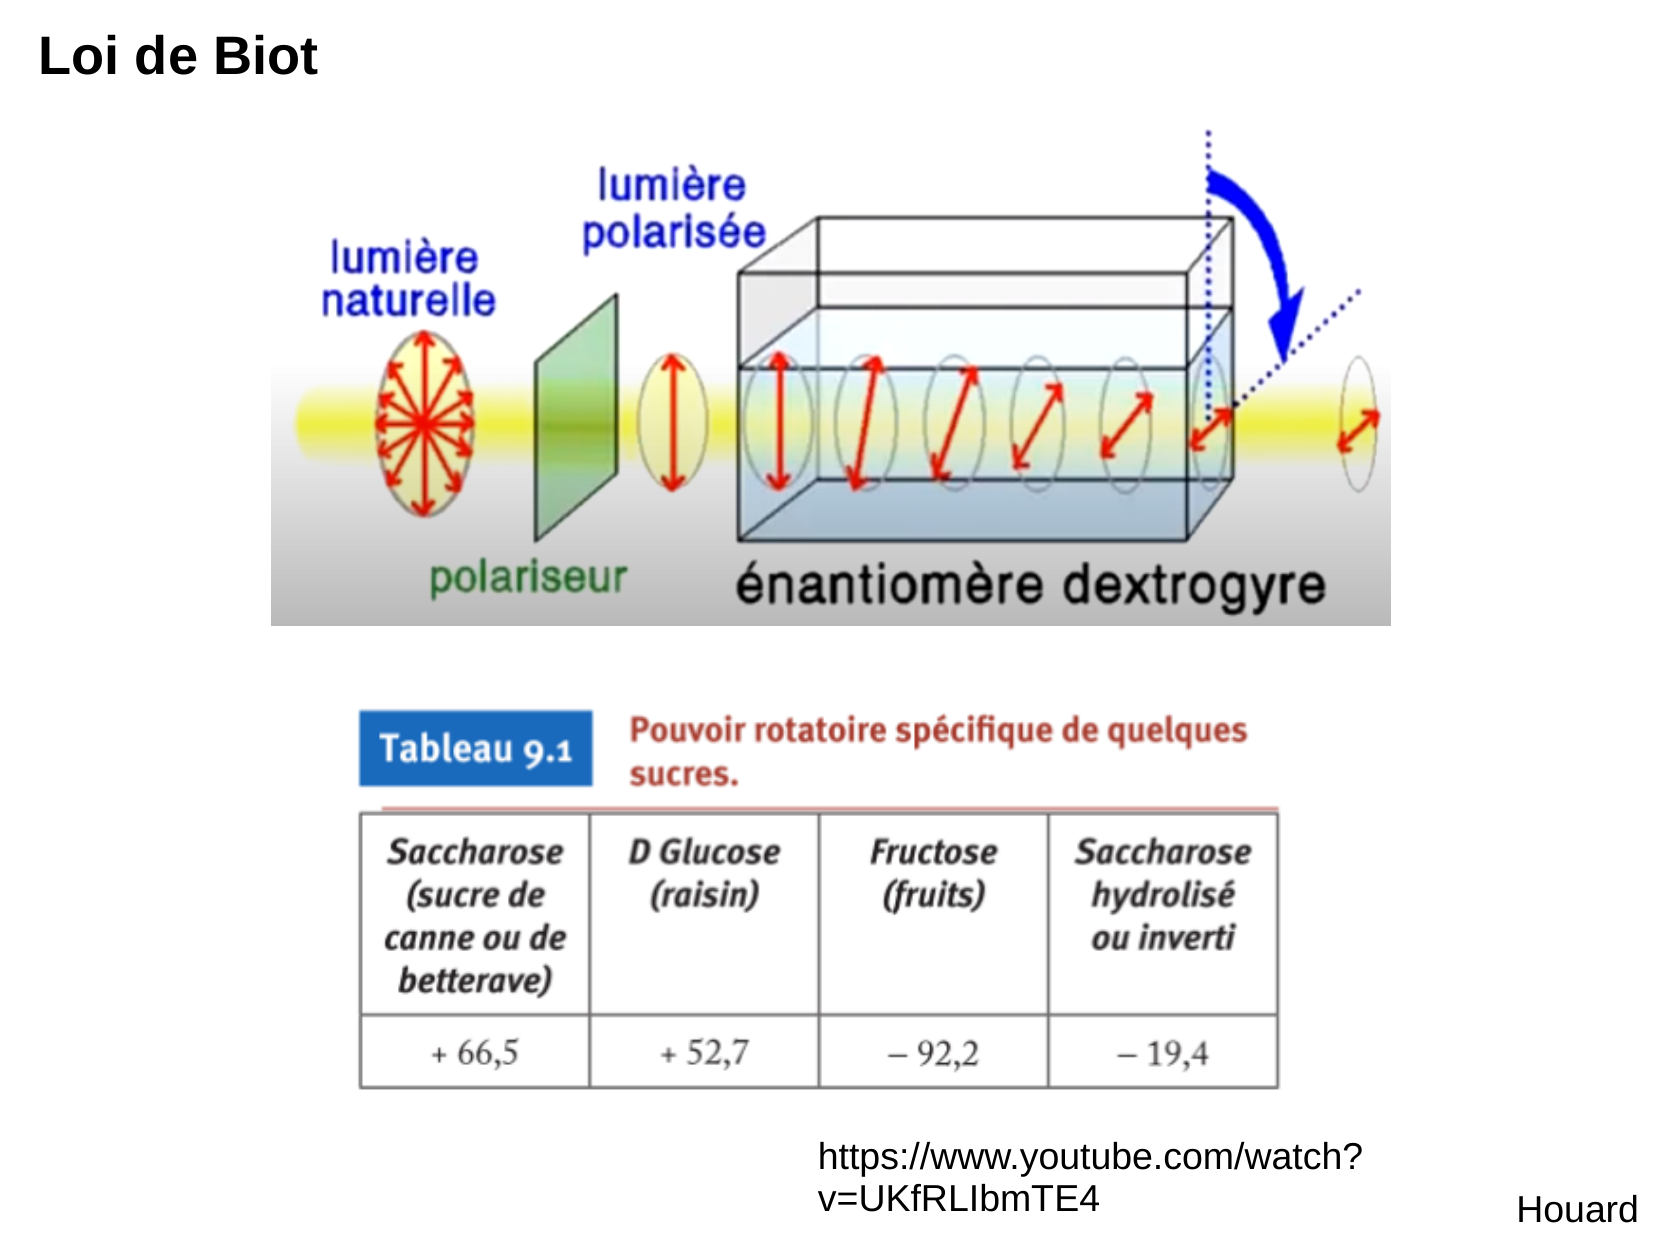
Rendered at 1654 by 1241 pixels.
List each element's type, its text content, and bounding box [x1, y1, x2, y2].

text_box Houard [1228, 1185, 1654, 1239]
picture [342, 702, 1300, 1103]
picture [271, 117, 1391, 626]
text_box https://www.youtube.com/watch?v=UKfRLIbmTE4 [803, 1127, 1654, 1185]
text_box Loi de Biot [23, 17, 631, 95]
